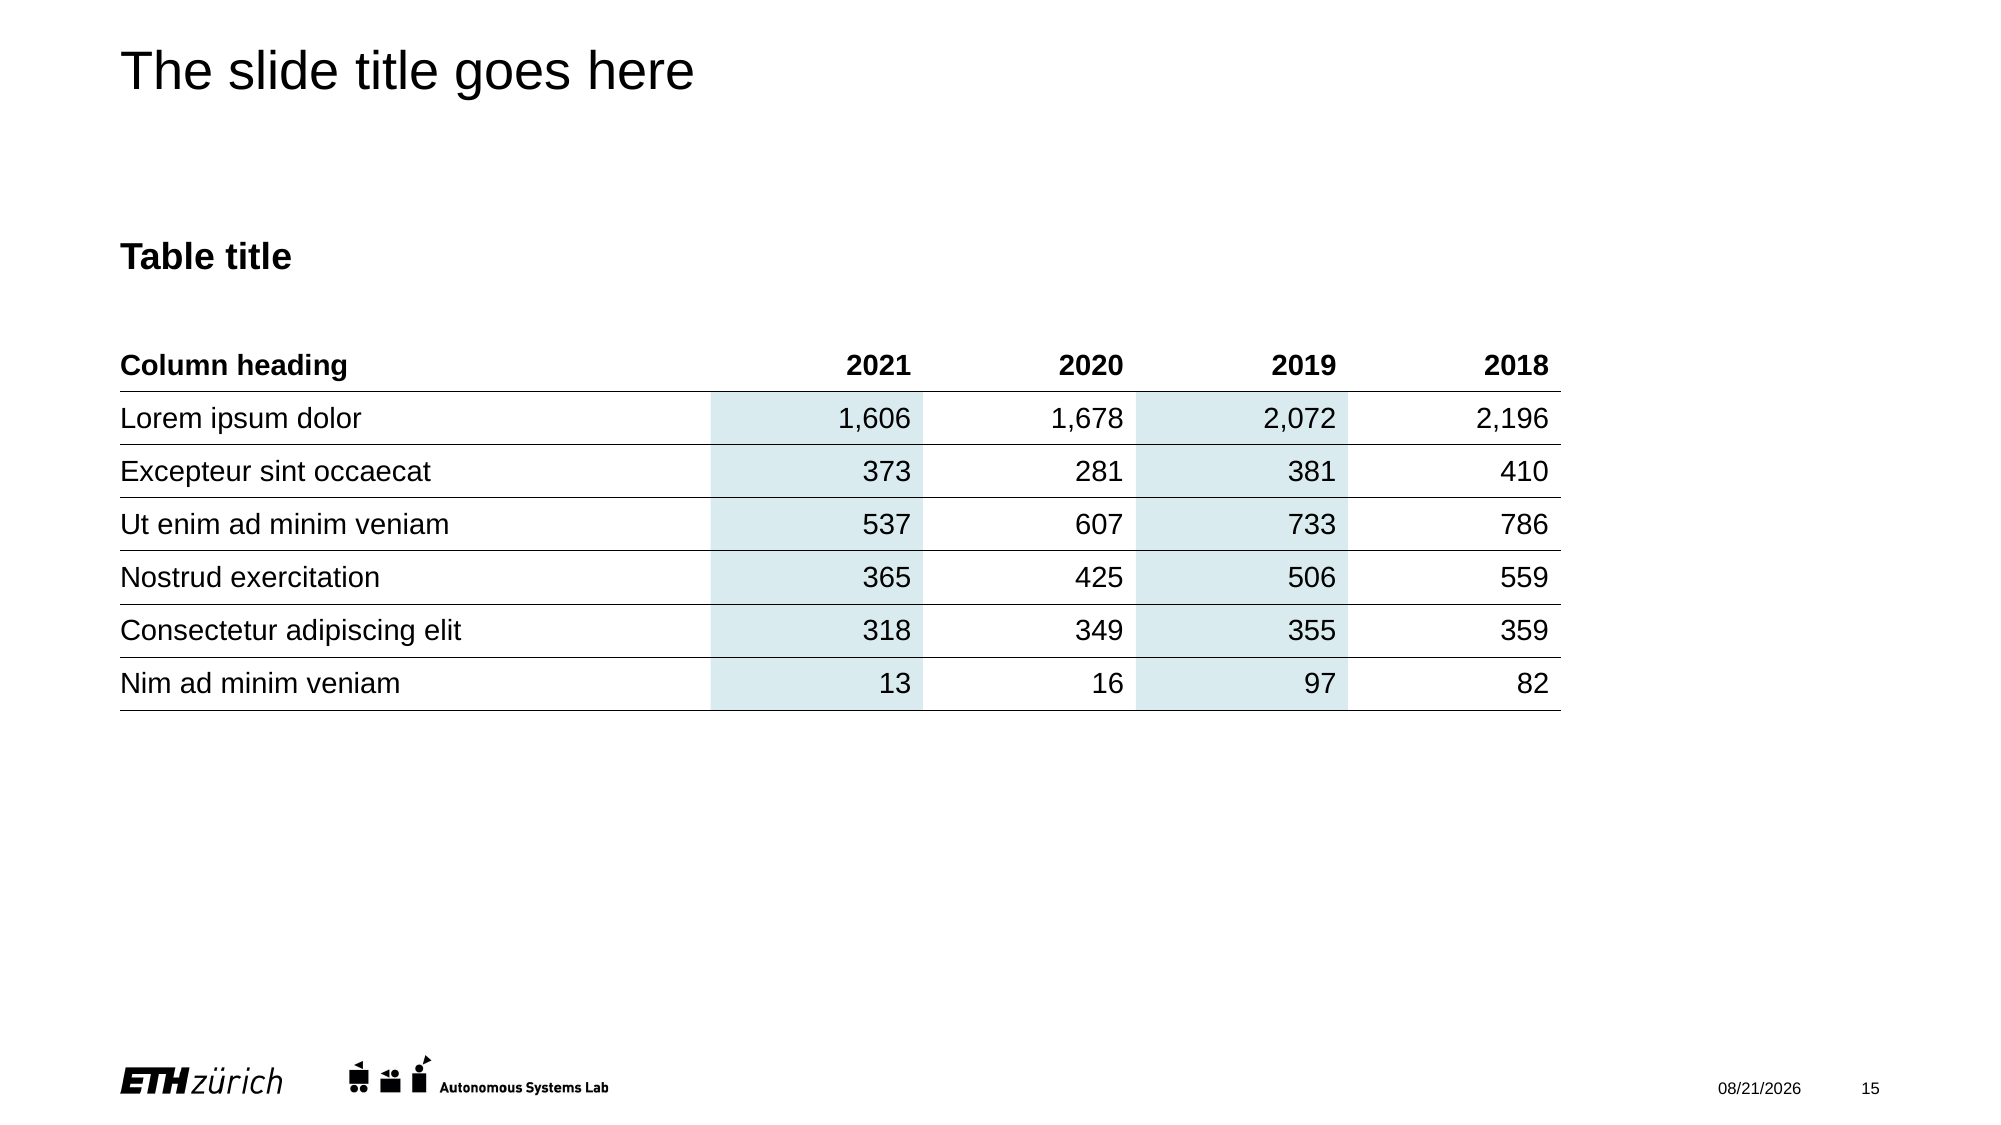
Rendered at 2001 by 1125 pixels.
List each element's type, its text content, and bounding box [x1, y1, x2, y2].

table_cell 318 [711, 605, 923, 657]
table_cell 559 [1348, 551, 1561, 604]
table_cell 1,678 [923, 392, 1136, 444]
table_cell 97 [1136, 658, 1348, 710]
table_cell 1,606 [711, 392, 923, 444]
table_cell 381 [1136, 445, 1348, 497]
table_cell 506 [1136, 551, 1348, 604]
table_cell Ut enim ad minim veniam [120, 498, 711, 550]
table_cell 537 [711, 498, 923, 550]
table_header 2020 [923, 339, 1136, 391]
table_cell 349 [923, 605, 1136, 657]
table_cell Nim ad minim veniam [120, 658, 711, 710]
slide_number 01/04/2021 [1718, 1069, 1819, 1106]
table_cell 607 [923, 498, 1136, 550]
table_header 2018 [1348, 339, 1561, 391]
table_header Column heading [120, 339, 711, 391]
table_cell 365 [711, 551, 923, 604]
table_cell 13 [711, 658, 923, 710]
title The slide title goes here [120, 42, 1880, 191]
table_cell Lorem ipsum dolor [120, 392, 711, 444]
slide_number <number> [1827, 1069, 1880, 1106]
table_cell 2,072 [1136, 392, 1348, 444]
list Table title [120, 231, 1880, 297]
table_cell 2,196 [1348, 392, 1561, 444]
table_cell 359 [1348, 605, 1561, 657]
table_header 2021 [711, 339, 923, 391]
table_cell 425 [923, 551, 1136, 604]
table_cell Consectetur adipiscing elit [120, 605, 711, 657]
table_cell Excepteur sint occaecat [120, 445, 711, 497]
table_cell 733 [1136, 498, 1348, 550]
table_cell 16 [923, 658, 1136, 710]
table_cell 410 [1348, 445, 1561, 497]
table_cell Nostrud exercitation [120, 551, 711, 604]
picture [120, 1067, 282, 1094]
table_cell 373 [711, 445, 923, 497]
table_header 2019 [1136, 339, 1348, 391]
table_cell 82 [1348, 658, 1561, 710]
table_cell 355 [1136, 605, 1348, 657]
table_cell 281 [923, 445, 1136, 497]
table_cell 786 [1348, 498, 1561, 550]
